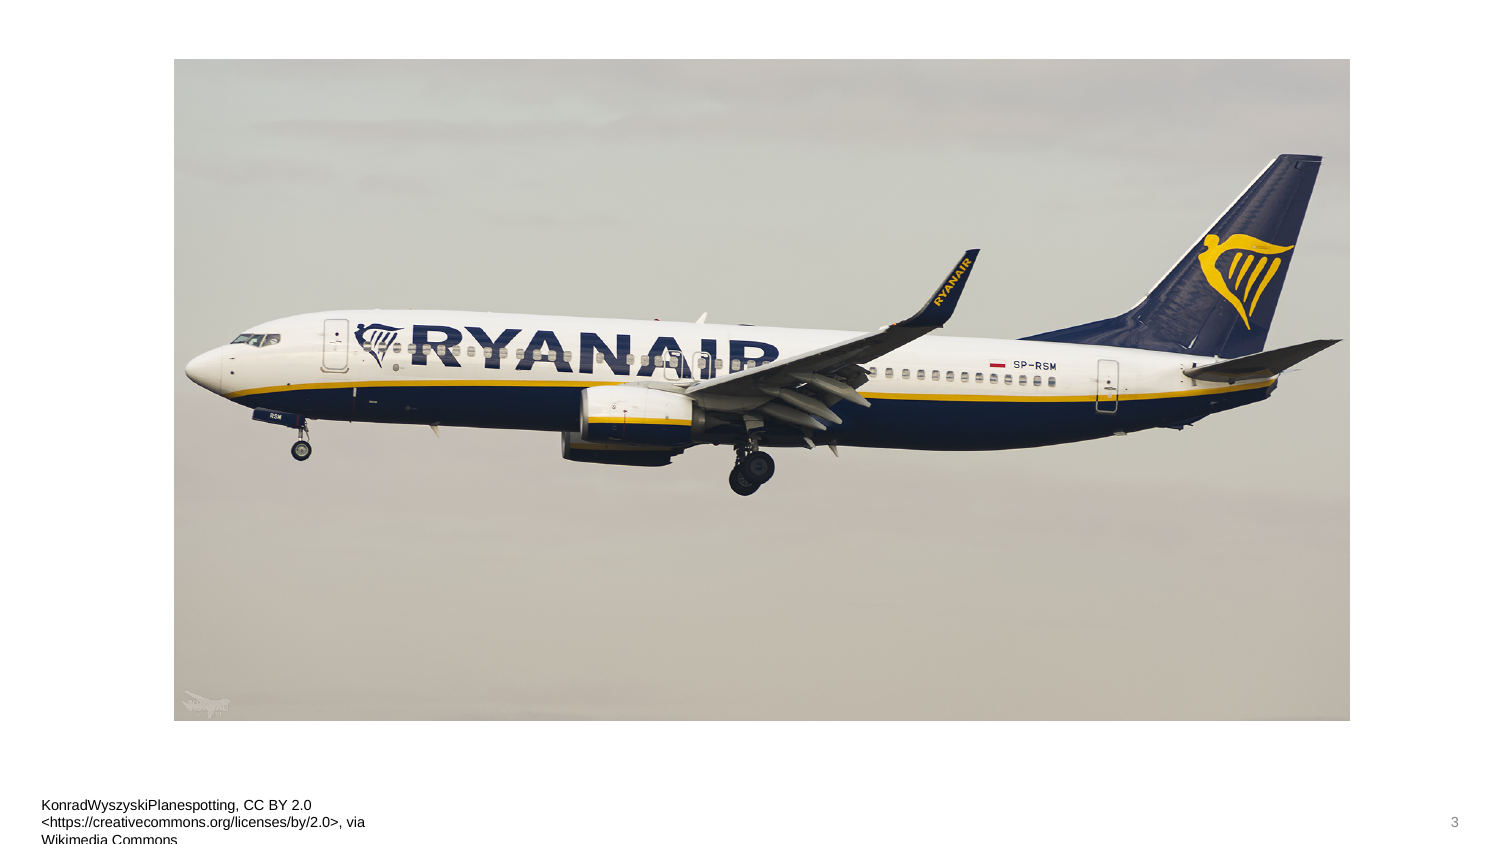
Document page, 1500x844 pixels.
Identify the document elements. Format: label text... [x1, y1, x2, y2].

slide_number KonradWyszyskiPlanespotting, CC BY 2.0 <https://creativecommons.org/licenses/by/2.0>, via Wikimedia Commons [41, 811, 379, 832]
picture [174, 59, 1350, 721]
slide_number <number> [1121, 811, 1459, 832]
